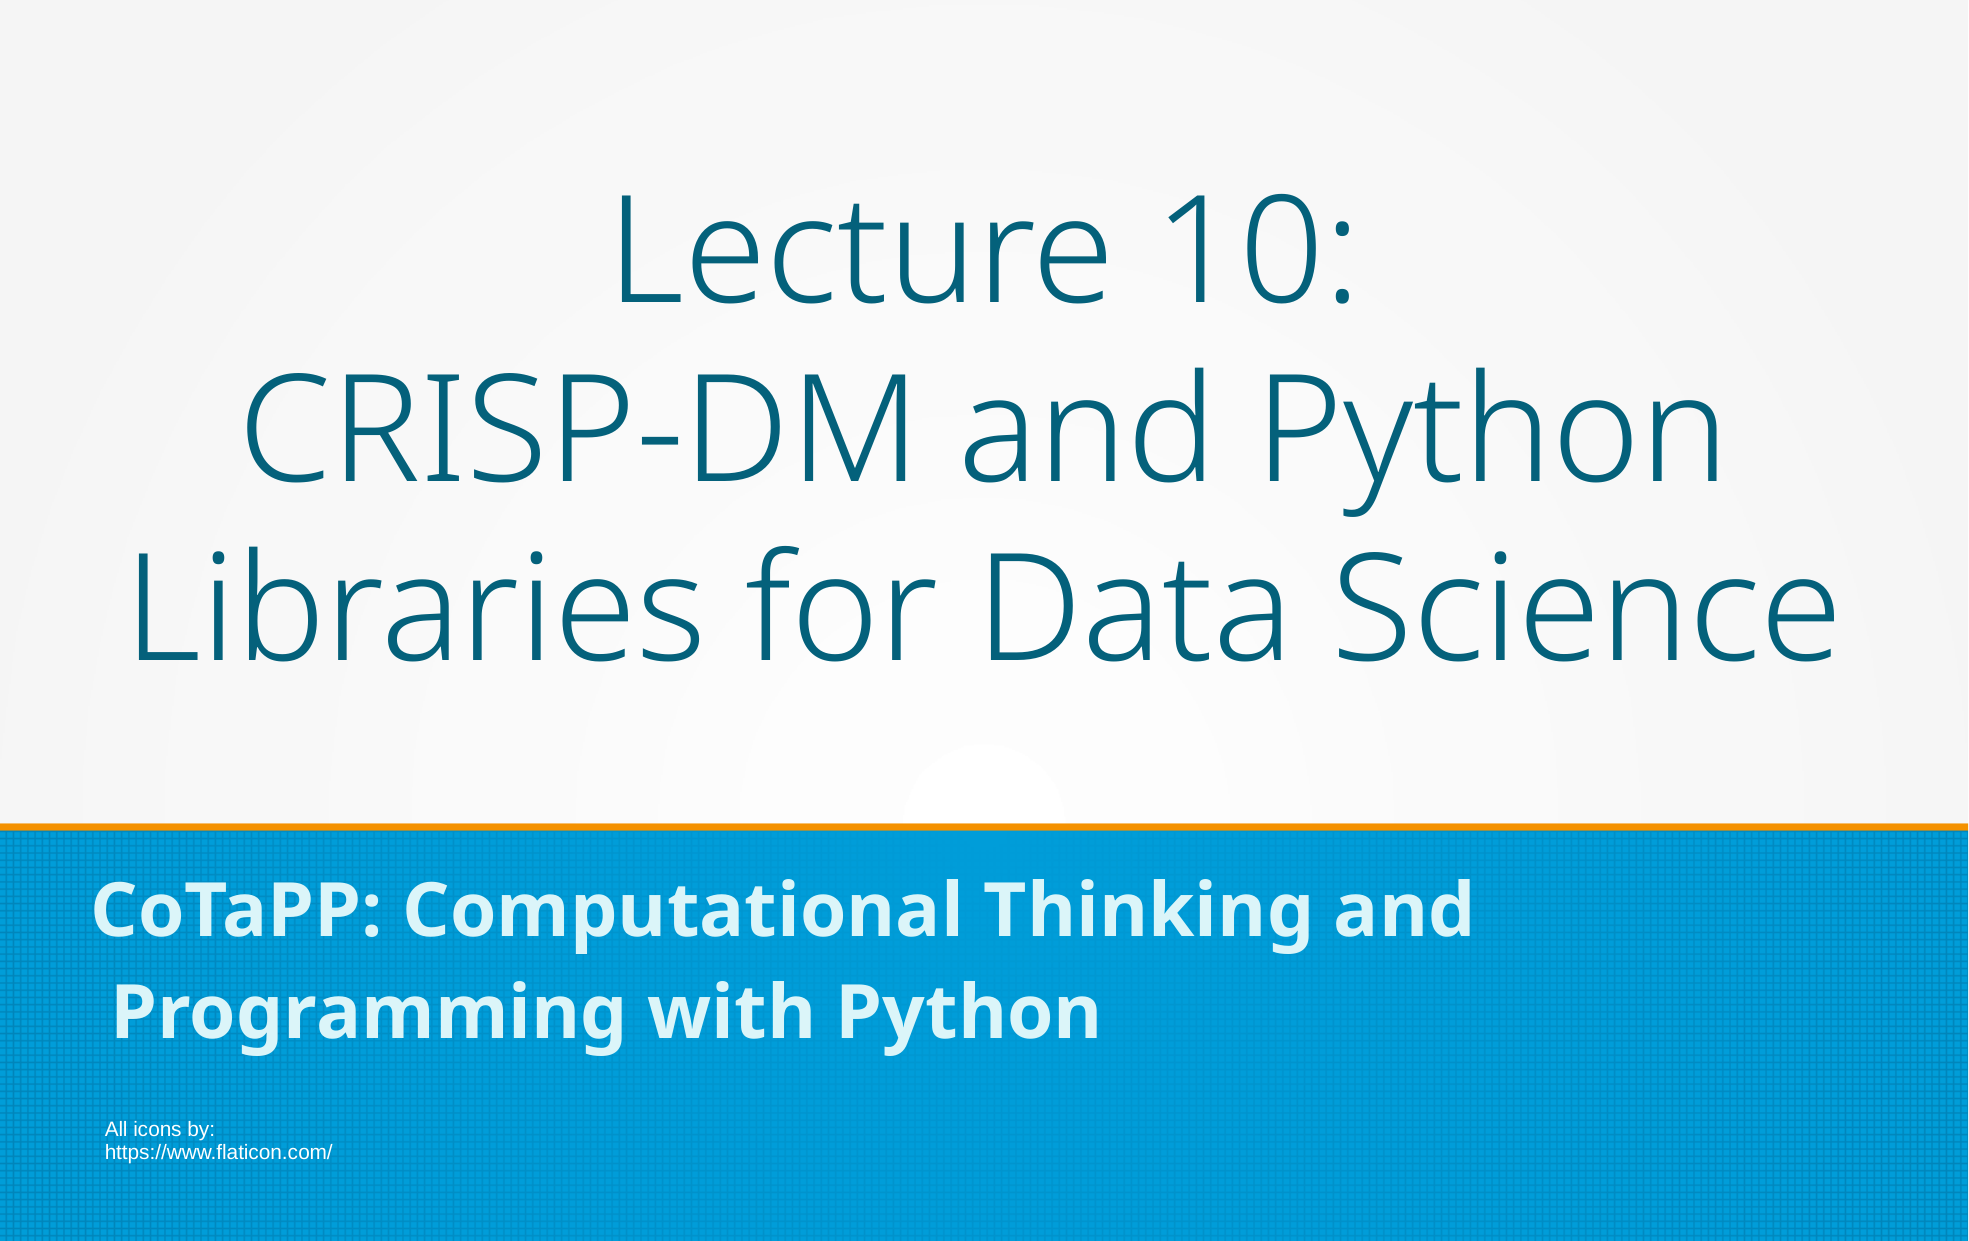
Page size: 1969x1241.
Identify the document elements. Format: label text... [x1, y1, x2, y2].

subtitle CoTaPP: Computational Thinking and Programming with Python [90, 855, 1654, 1063]
picture [0, 0, 1969, 830]
text_box All icons by: https://www.flaticon.com/ [90, 1110, 348, 1172]
title Lecture 10: CRISP-DM and Python Libraries for Data Science [98, 49, 1870, 691]
